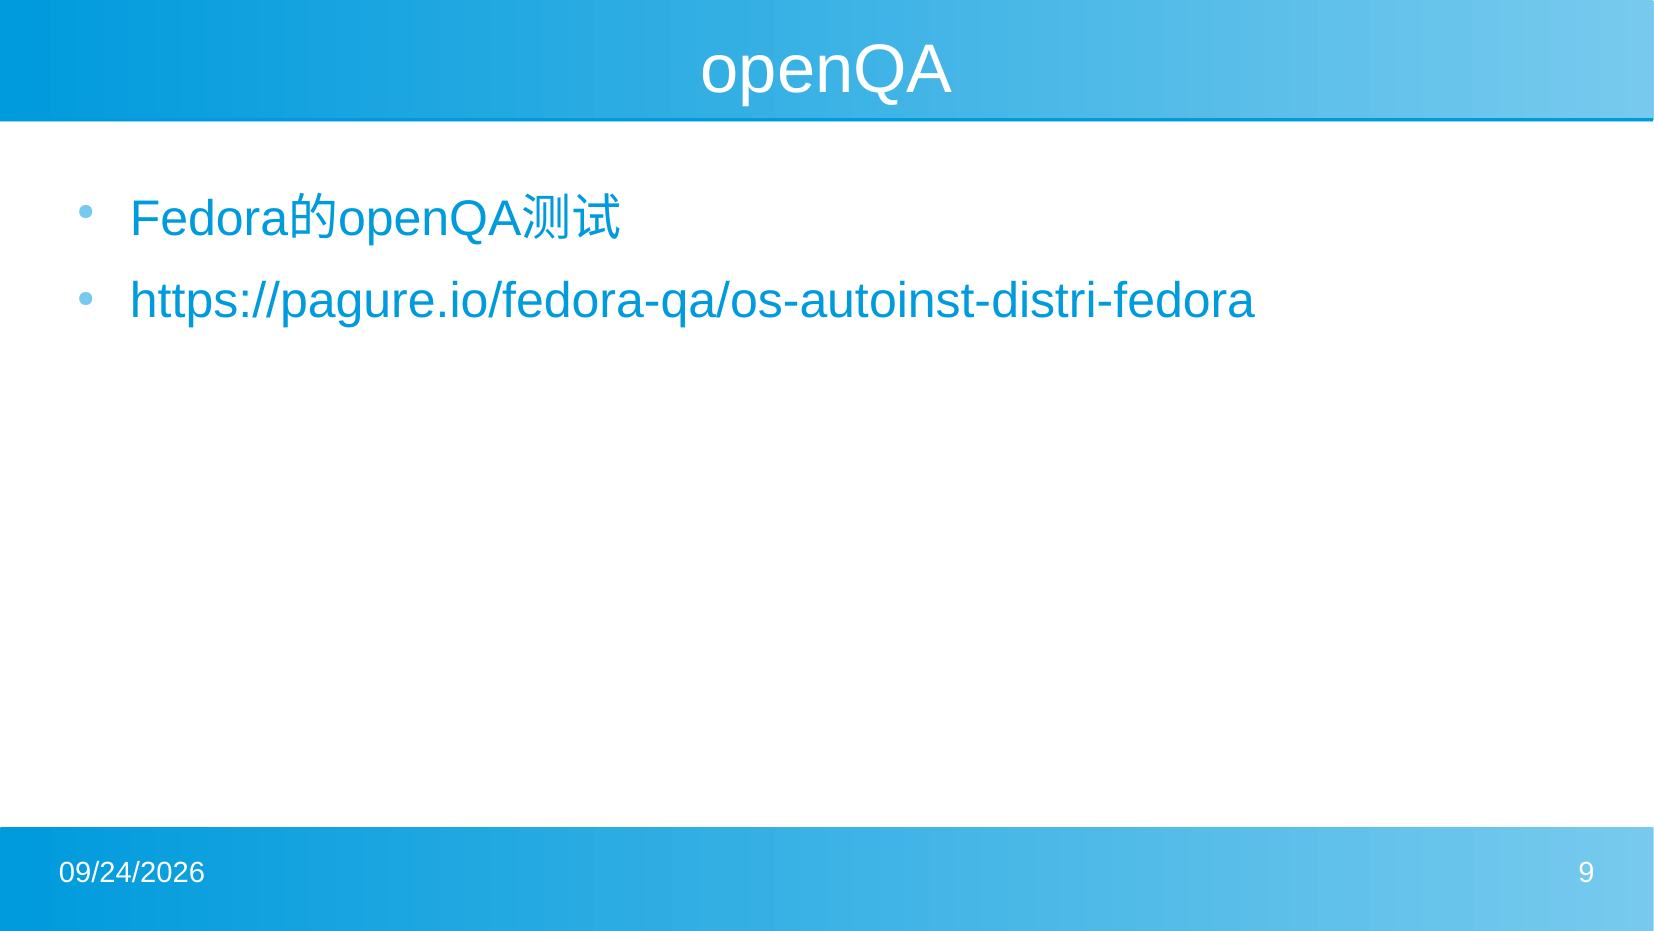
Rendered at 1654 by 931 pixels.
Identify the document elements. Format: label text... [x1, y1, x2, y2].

list Fedora的openQA测试 https://pagure.io/fedora-qa/os-autoinst-distri-fedora [59, 177, 1595, 768]
title openQA [59, 29, 1595, 108]
